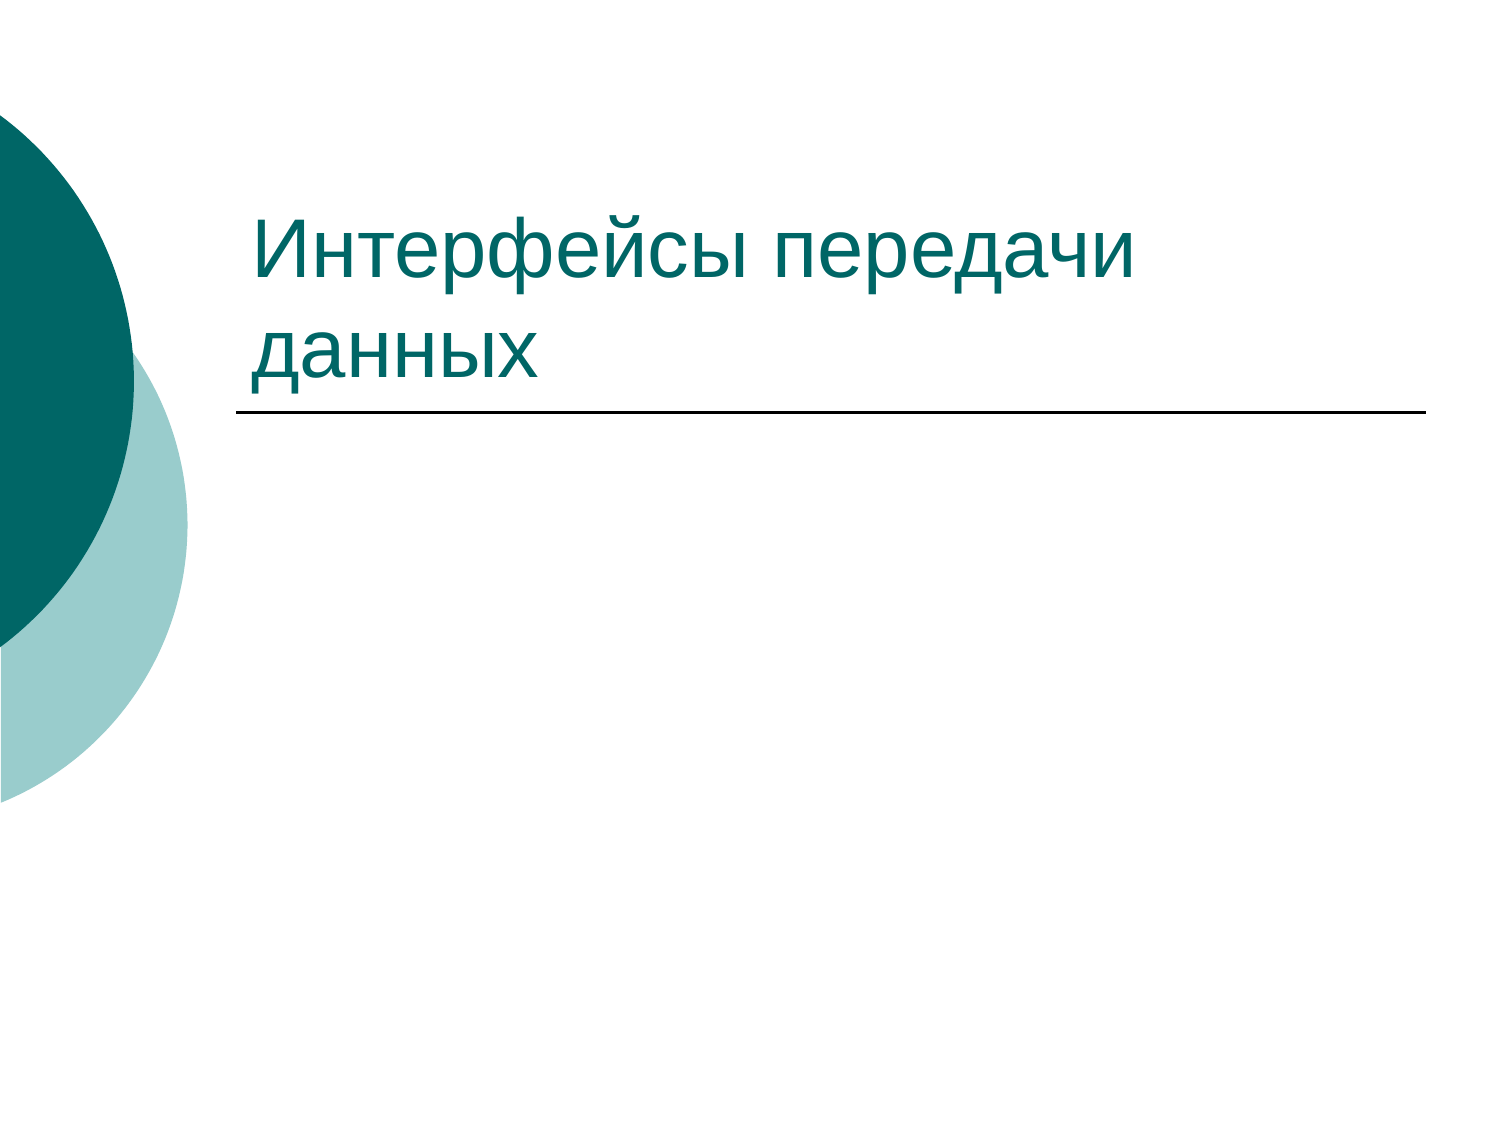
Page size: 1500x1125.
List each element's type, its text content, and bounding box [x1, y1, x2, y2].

title Интерфейсы передачи данных [236, 186, 1425, 372]
